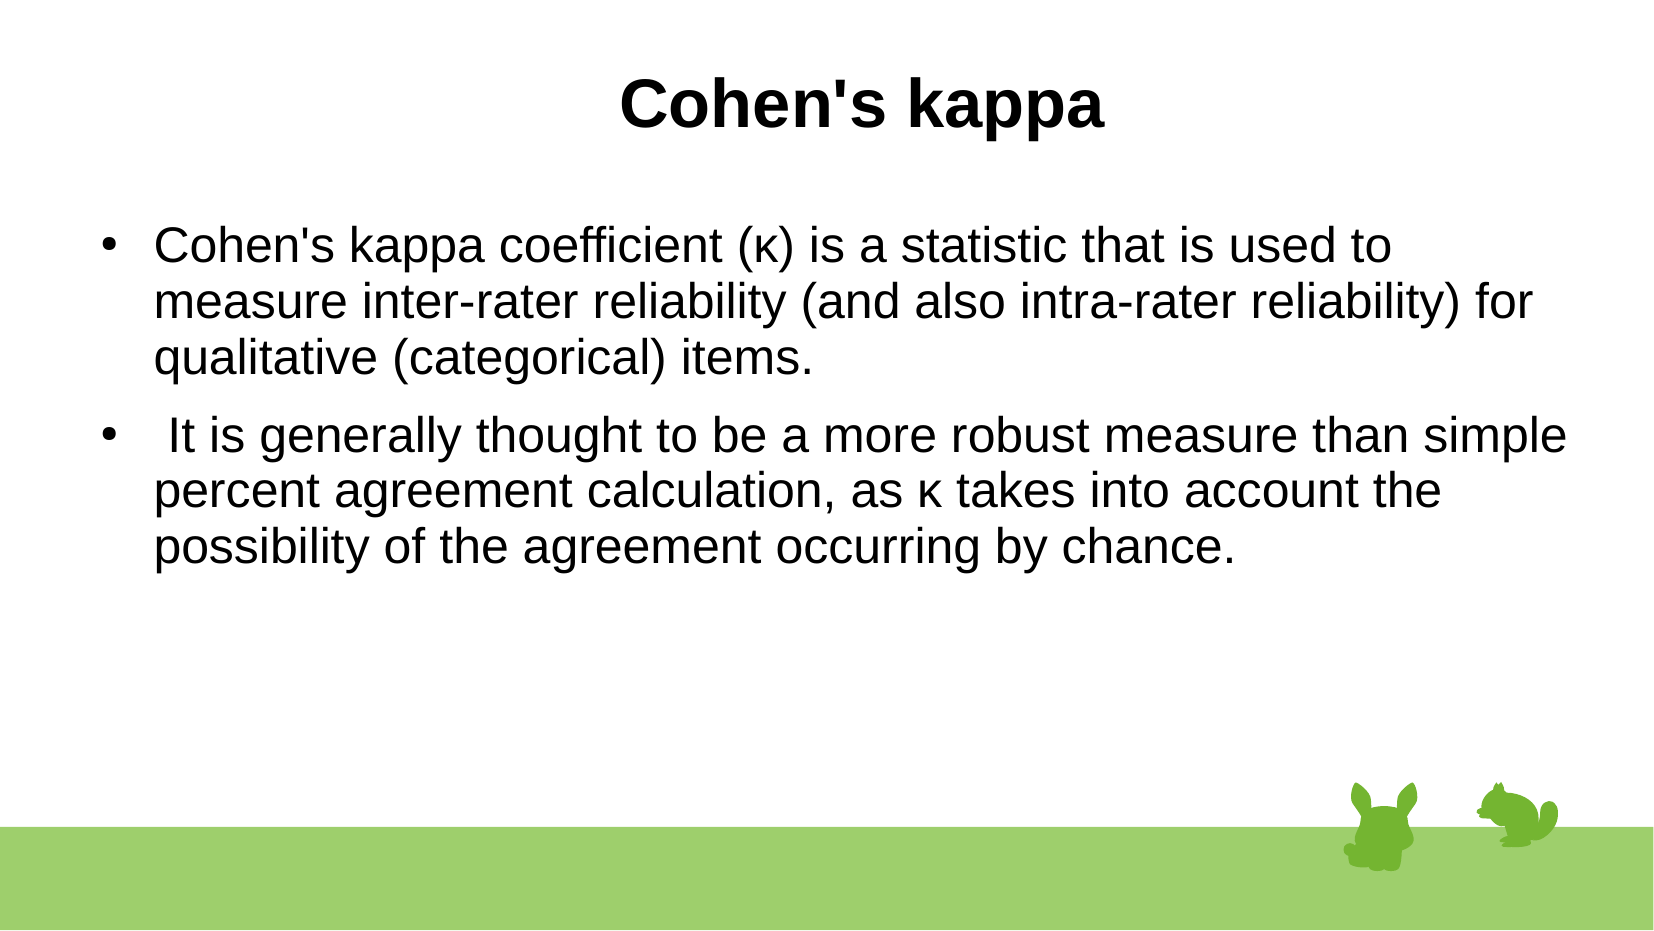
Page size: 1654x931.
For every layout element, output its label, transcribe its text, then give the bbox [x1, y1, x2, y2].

list Cohen's kappa coefficient (κ) is a statistic that is used to measure inter-rater reliability (and also intra-rater reliability) for qualitative (categorical) items. It is generally thought to be a more robust measure than simple percent agreement calculation, as κ takes into account the possibility of the agreement occurring by chance. [82, 217, 1571, 758]
title Cohen's kappa [88, 29, 1565, 178]
